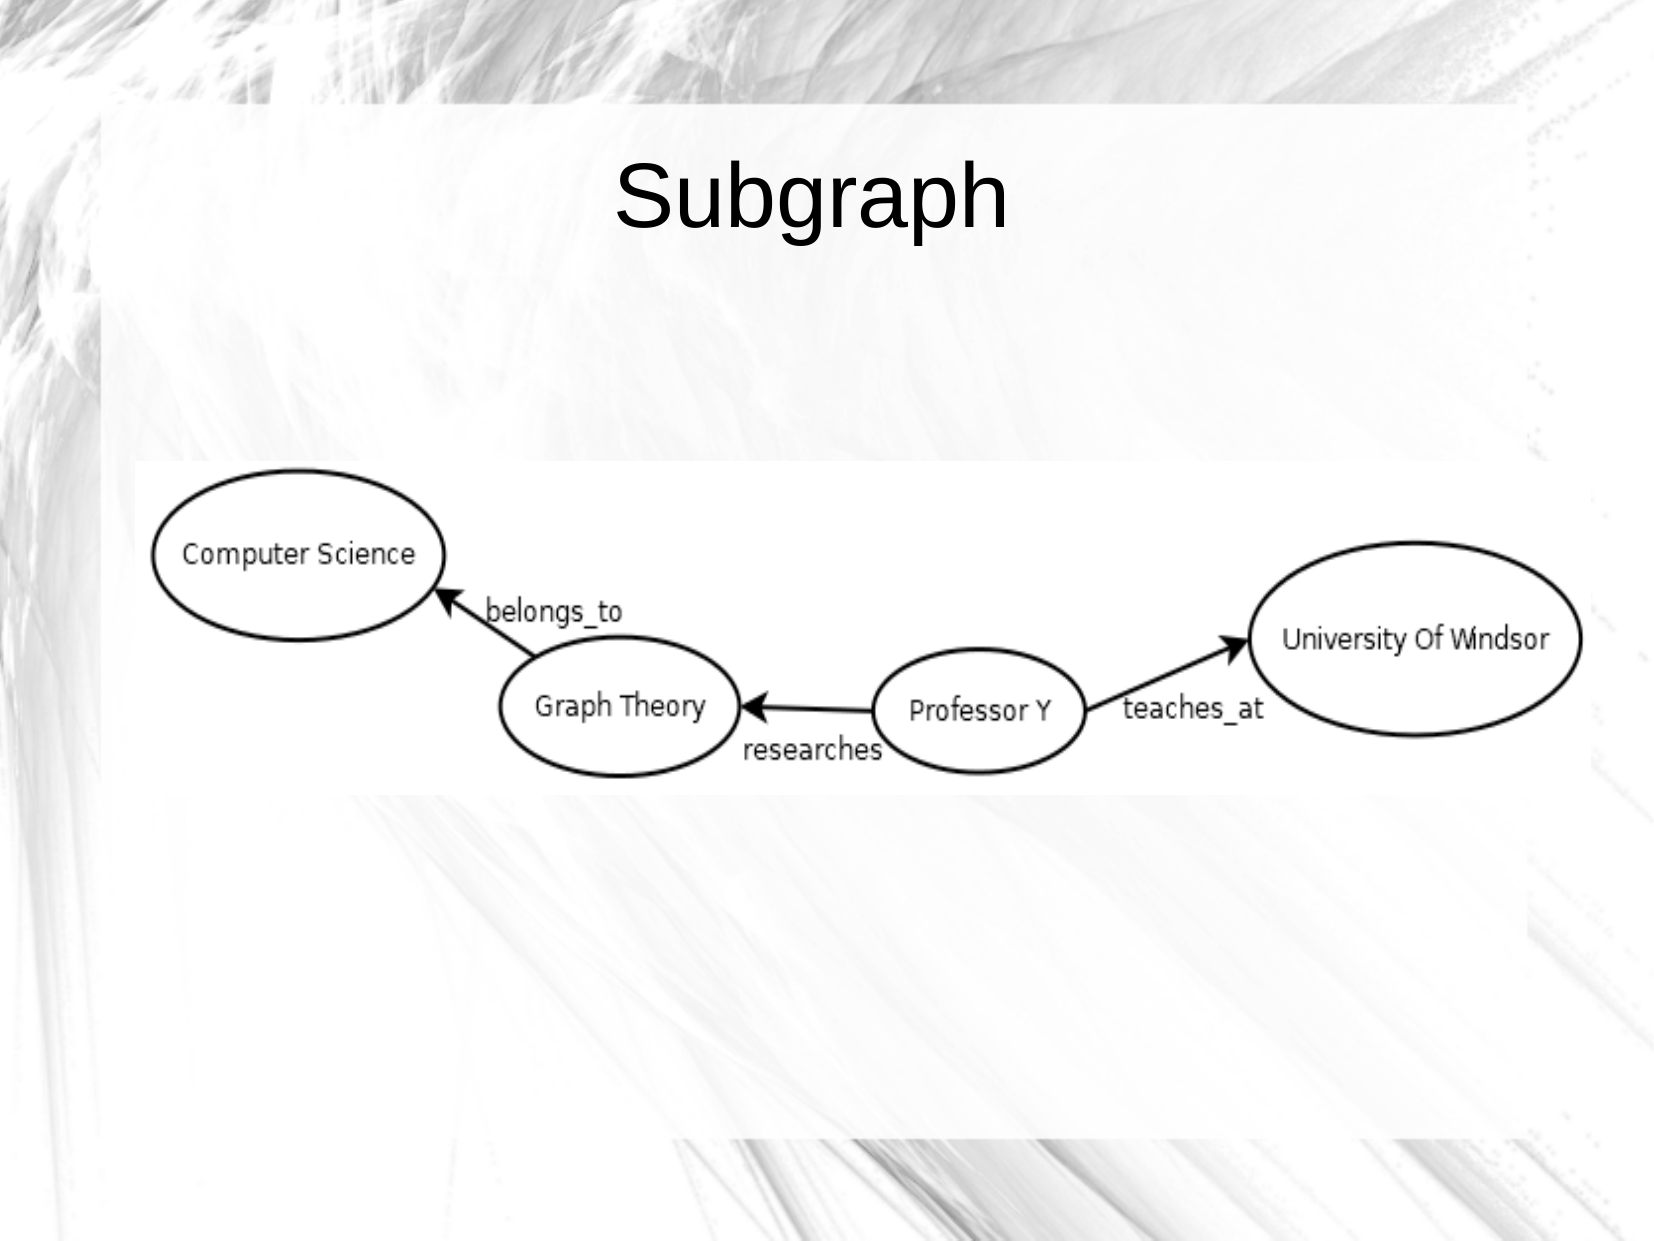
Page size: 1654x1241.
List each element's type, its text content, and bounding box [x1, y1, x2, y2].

picture [0, 0, 1654, 1241]
title Subgraph [118, 112, 1506, 281]
